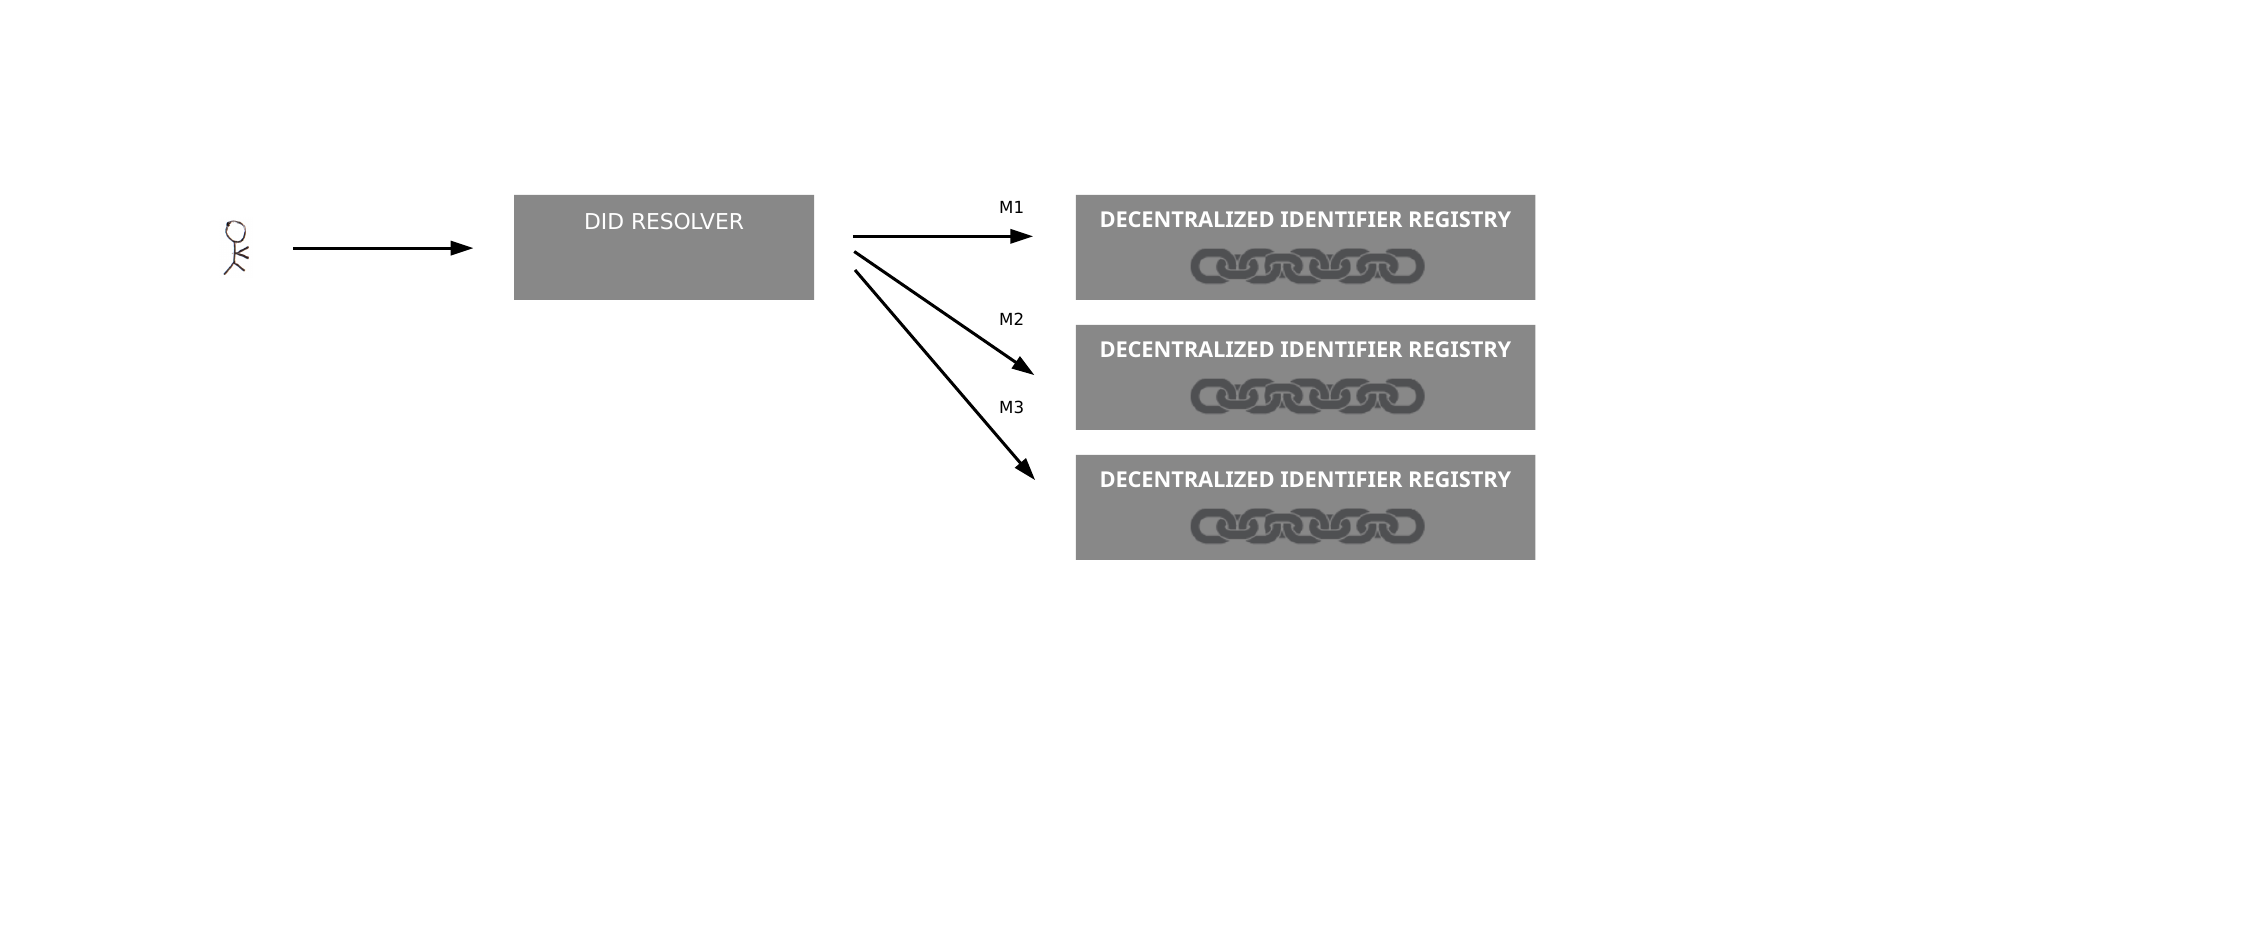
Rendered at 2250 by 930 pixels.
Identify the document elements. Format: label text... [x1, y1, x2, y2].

text_box DID RESOLVER [514, 194, 815, 300]
text_box DECENTRALIZED IDENTIFIER REGISTRY [1075, 454, 1536, 560]
text_box M3 [984, 391, 1046, 439]
text_box DECENTRALIZED IDENTIFIER REGISTRY [1075, 194, 1536, 300]
picture [219, 217, 253, 278]
picture [1176, 238, 1435, 293]
text_box M1 [984, 190, 1046, 238]
text_box M2 [984, 302, 1046, 350]
picture [1176, 368, 1435, 423]
picture [1176, 498, 1435, 553]
text_box DECENTRALIZED IDENTIFIER REGISTRY [1075, 324, 1536, 430]
